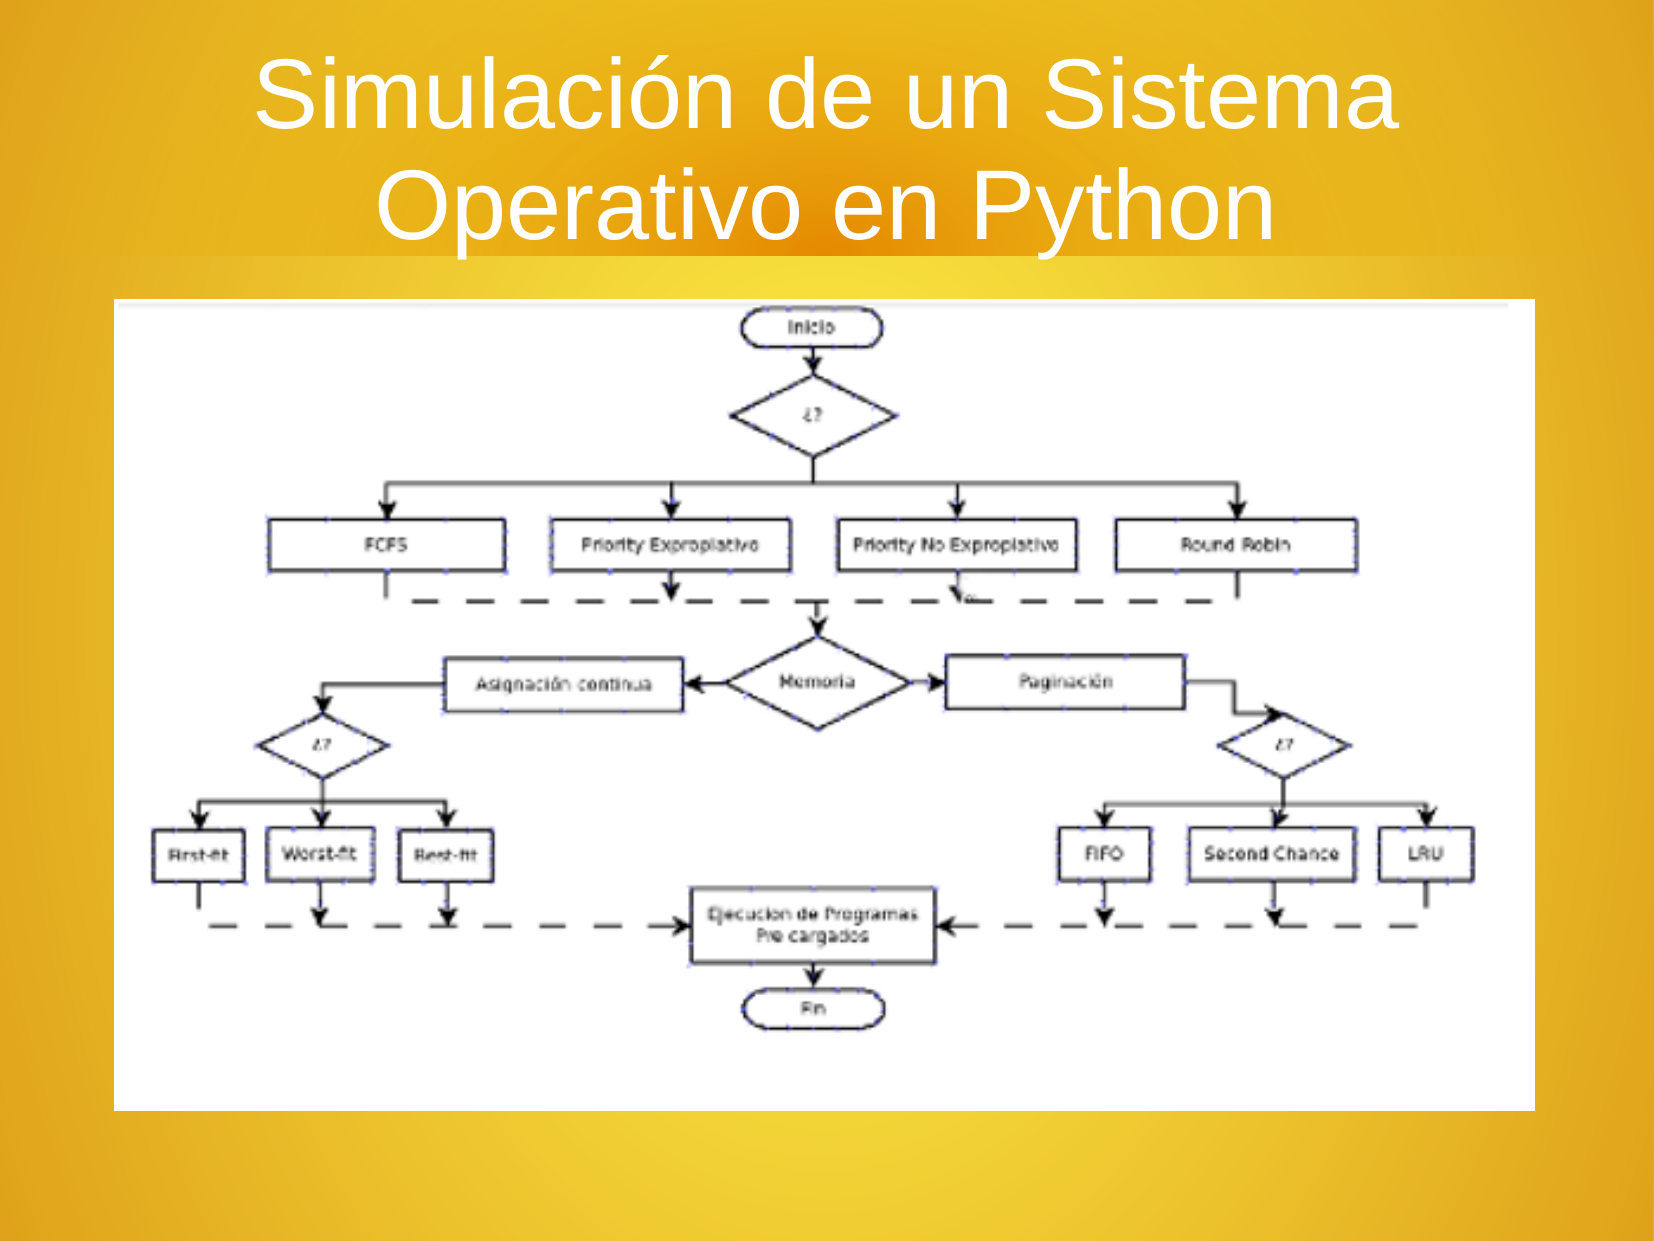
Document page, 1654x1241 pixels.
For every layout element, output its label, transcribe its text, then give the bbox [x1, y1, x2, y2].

title Simulación de un Sistema Operativo en Python [82, 38, 1571, 261]
picture [114, 299, 1535, 1111]
